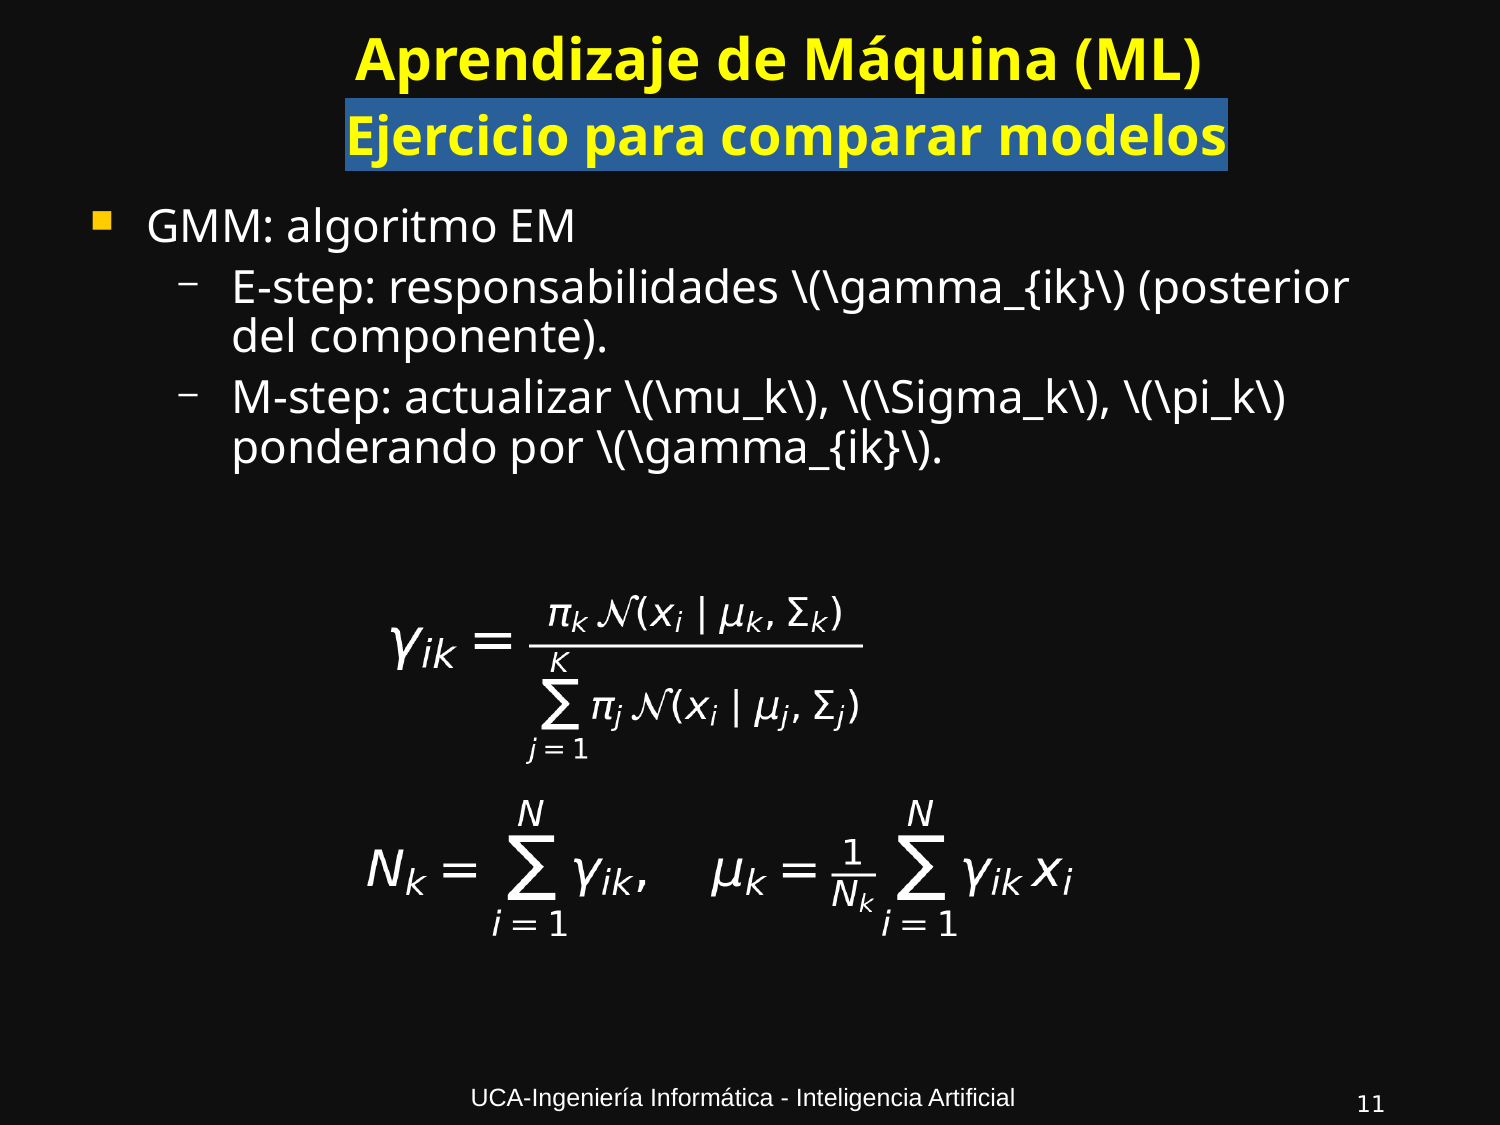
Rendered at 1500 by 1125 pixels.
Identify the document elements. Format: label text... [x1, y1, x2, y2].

picture [312, 572, 1126, 955]
title Aprendizaje de Máquina (ML) Ejercicio para comparar modelos [75, 38, 1463, 152]
text_box GMM: algoritmo EM E-step: responsabilidades \(\gamma_{ik}\) (posterior del componente). M-step: actualizar \(\mu_k\), \(\Sigma_k\), \(\pi_k\) ponderando por \(\gamma_{ik}\). [75, 195, 1426, 1051]
